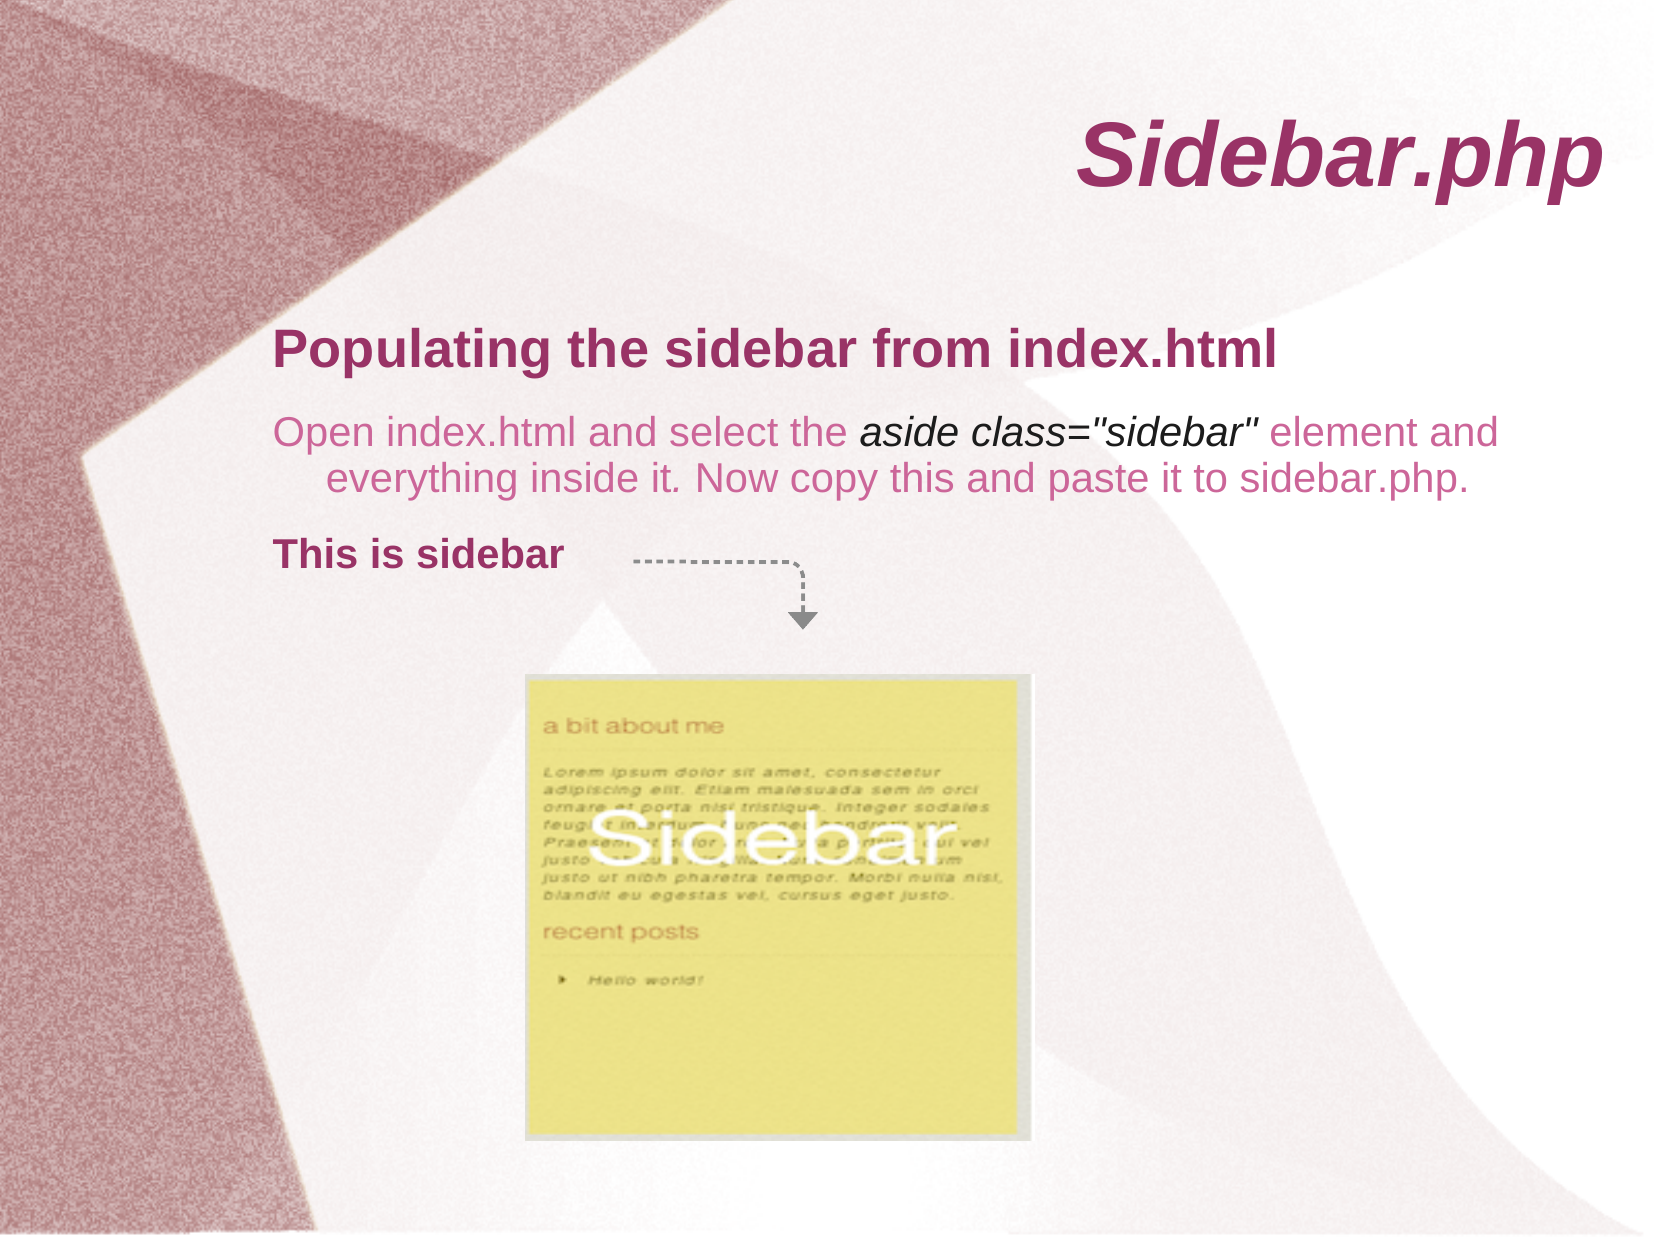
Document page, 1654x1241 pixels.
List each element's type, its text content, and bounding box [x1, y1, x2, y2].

picture [630, 555, 820, 633]
picture [0, 0, 1654, 1241]
title Sidebar.php [596, 49, 1607, 257]
list Populating the sidebar from index.html Open index.html and select the aside class="sidebar" element and everything inside it. Now copy this and paste it to sidebar.php. This is sidebar [255, 315, 1654, 1029]
